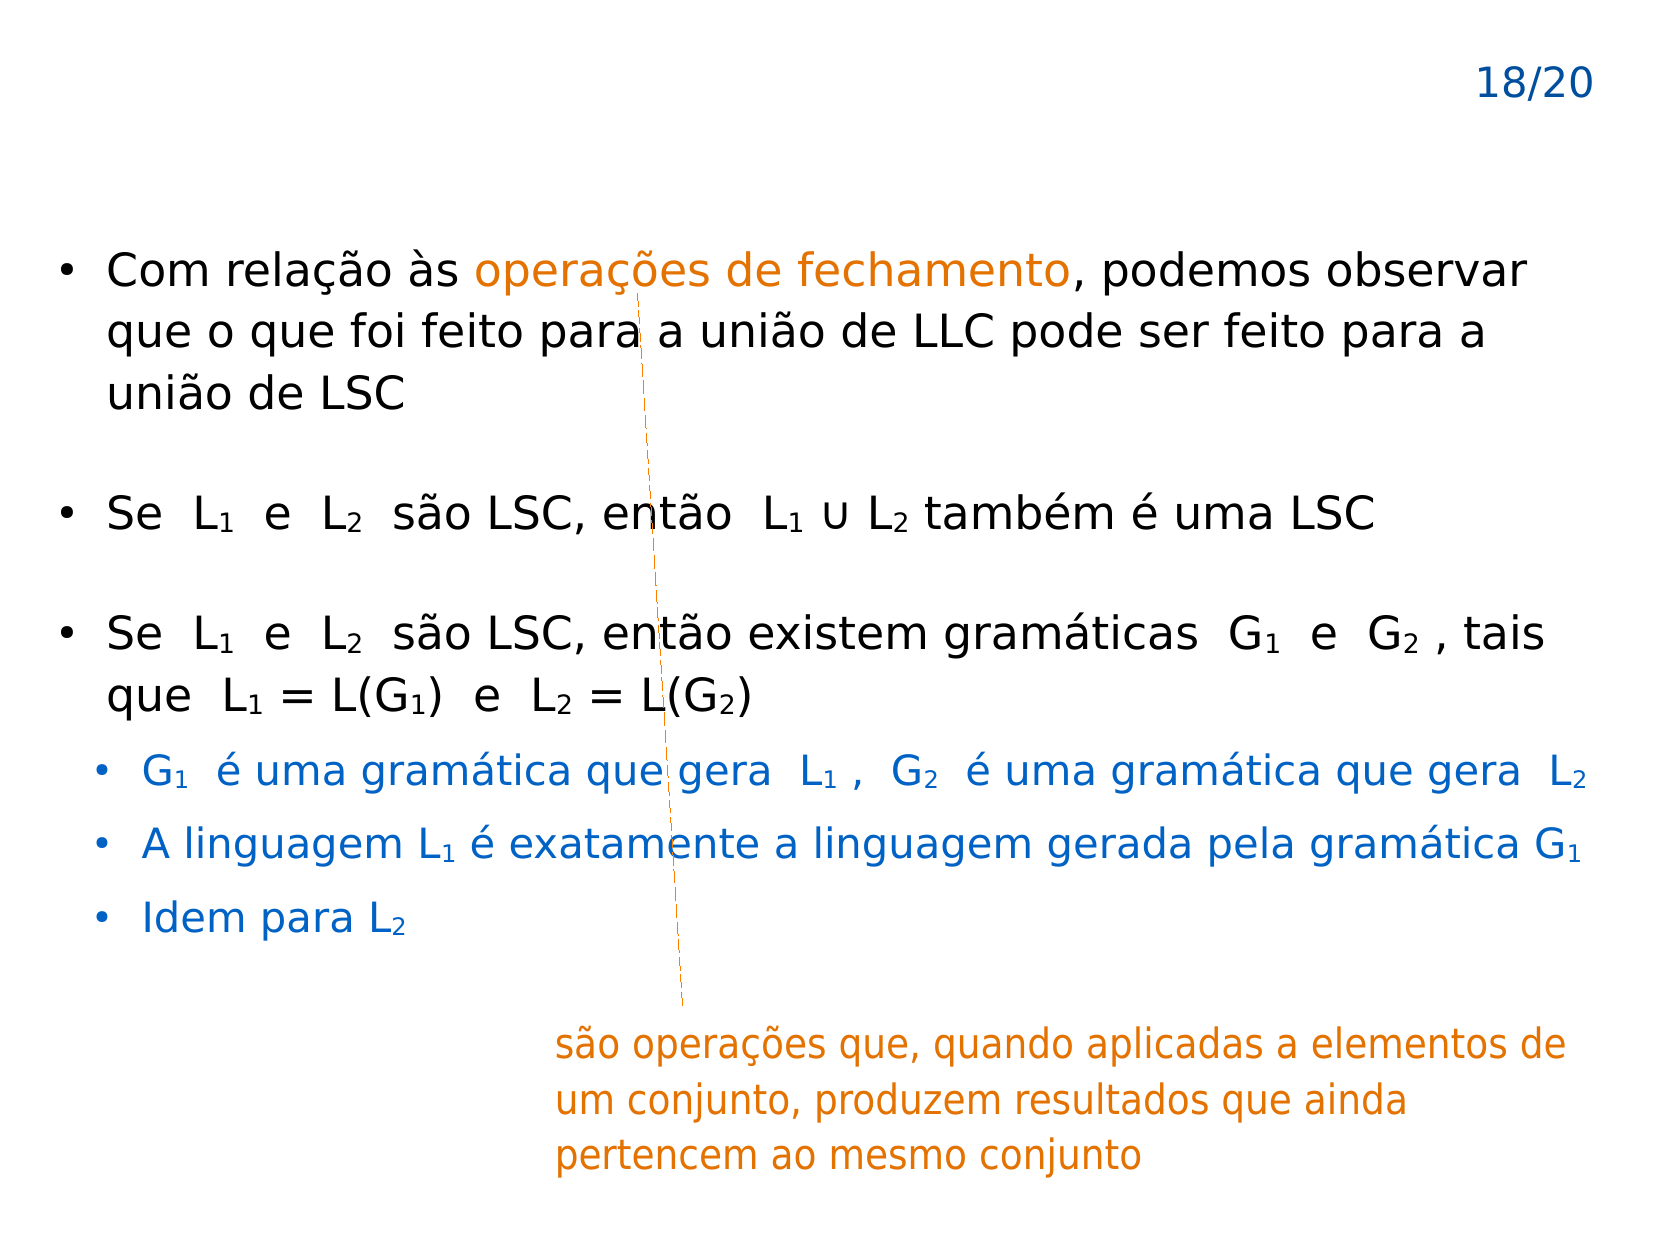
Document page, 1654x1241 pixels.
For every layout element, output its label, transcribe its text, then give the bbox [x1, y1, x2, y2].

list Com relação às operações de fechamento, podemos observar que o que foi feito para a união de LLC pode ser feito para a união de LSC Se L1 e L2 são LSC, então L1 ∪ L2 também é uma LSC Se L1 e L2 são LSC, então existem gramáticas G1 e G2 , tais que L1 = L(G1) e L2 = L(G2) G1 ​ é uma gramática que gera L1 , G2 é uma gramática que gera L2 A linguagem L1​ é exatamente a linguagem gerada pela gramática G1​ Idem para L2 [59, 236, 1595, 1211]
text_box são operações que, quando aplicadas a elementos de um conjunto, produzem resultados que ainda pertencem ao mesmo conjunto [540, 1005, 1595, 1201]
